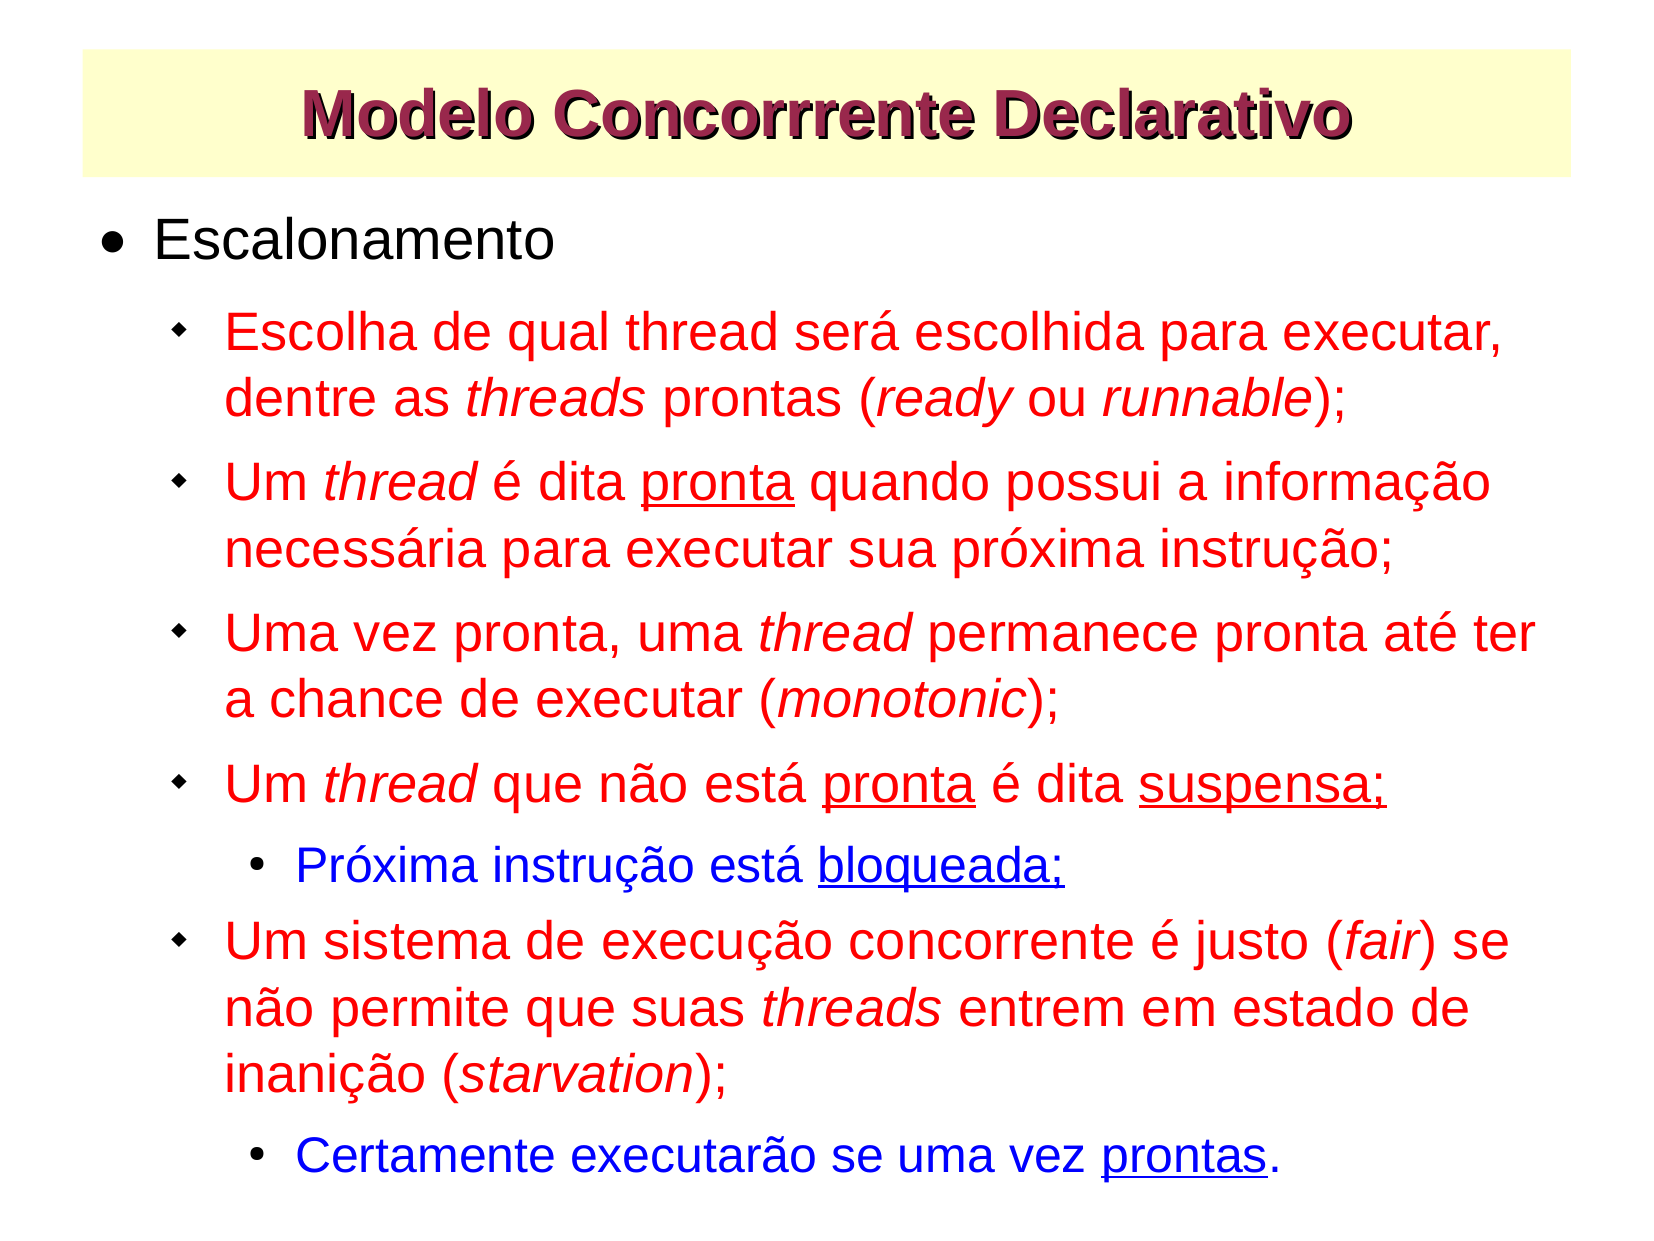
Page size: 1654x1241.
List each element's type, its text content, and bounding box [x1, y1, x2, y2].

list Escalonamento Escolha de qual thread será escolhida para executar, dentre as threads prontas (ready ou runnable); Um thread é dita pronta quando possui a informação necessária para executar sua próxima instrução; Uma vez pronta, uma thread permanece pronta até ter a chance de executar (monotonic); Um thread que não está pronta é dita suspensa; Próxima instrução está bloqueada; Um sistema de execução concorrente é justo (fair) se não permite que suas threads entrem em estado de inanição (starvation); Certamente executarão se uma vez prontas. [82, 206, 1571, 1188]
title Modelo Concorrrente Declarativo [82, 49, 1571, 178]
